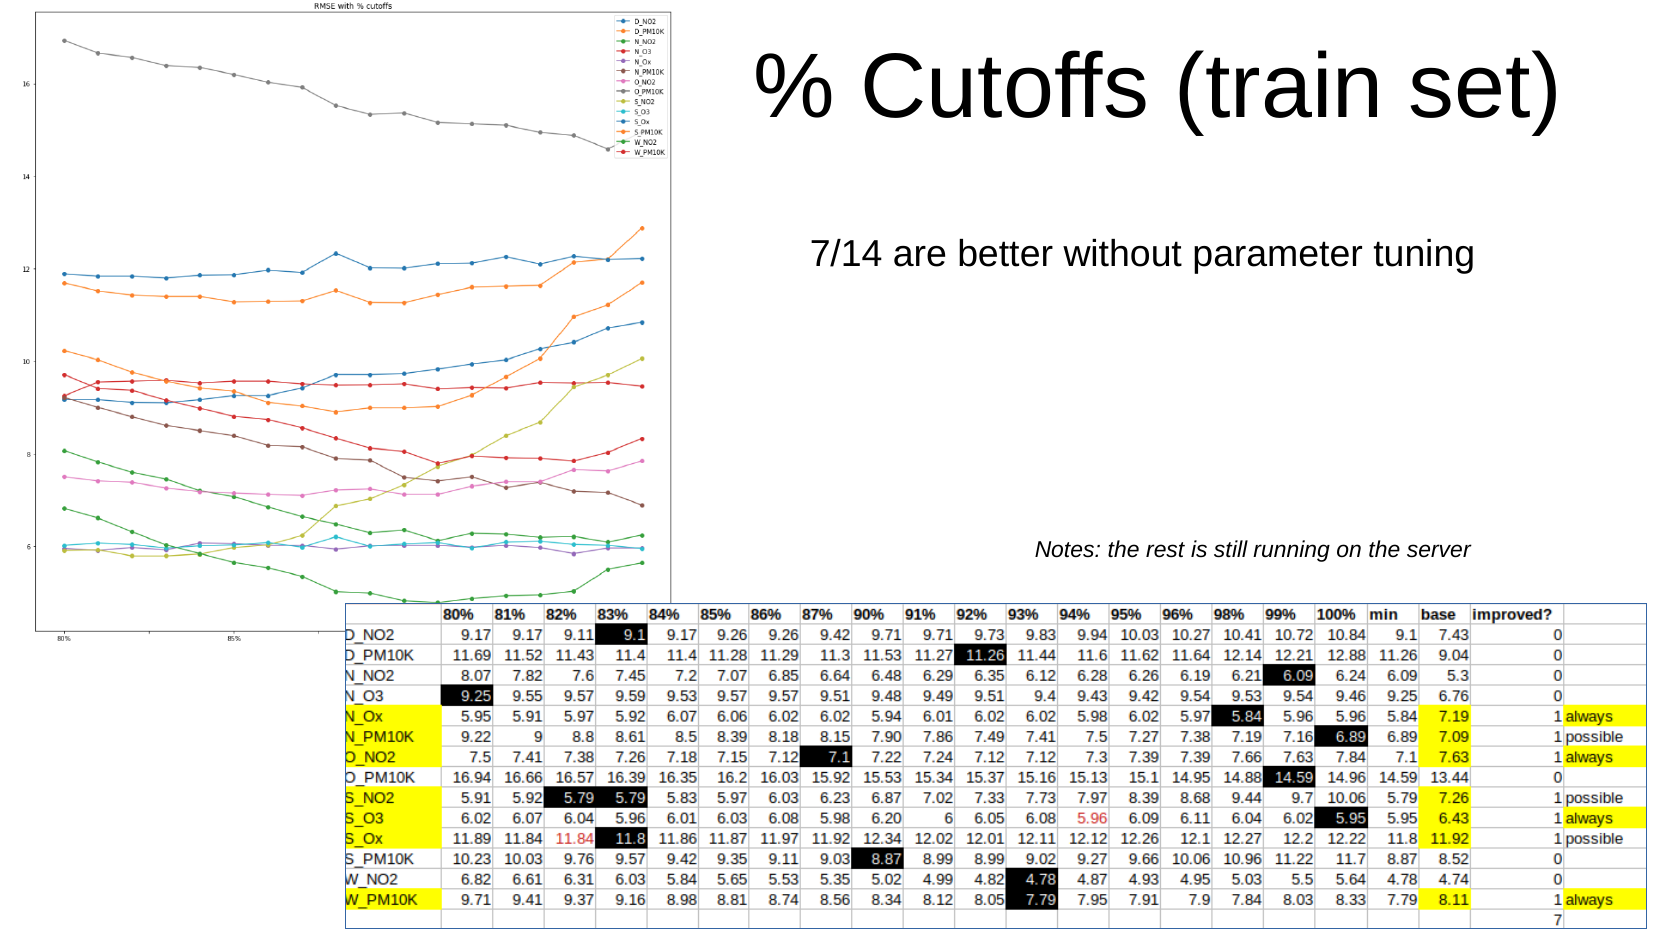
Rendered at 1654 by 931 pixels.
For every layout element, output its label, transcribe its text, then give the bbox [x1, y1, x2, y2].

text_box 7/14 are better without parameter tuning [795, 225, 1546, 324]
title % Cutoffs (train set) [720, 7, 1571, 163]
text_box Notes: the rest is still running on the server [1020, 529, 1621, 571]
picture [15, 1, 1647, 929]
